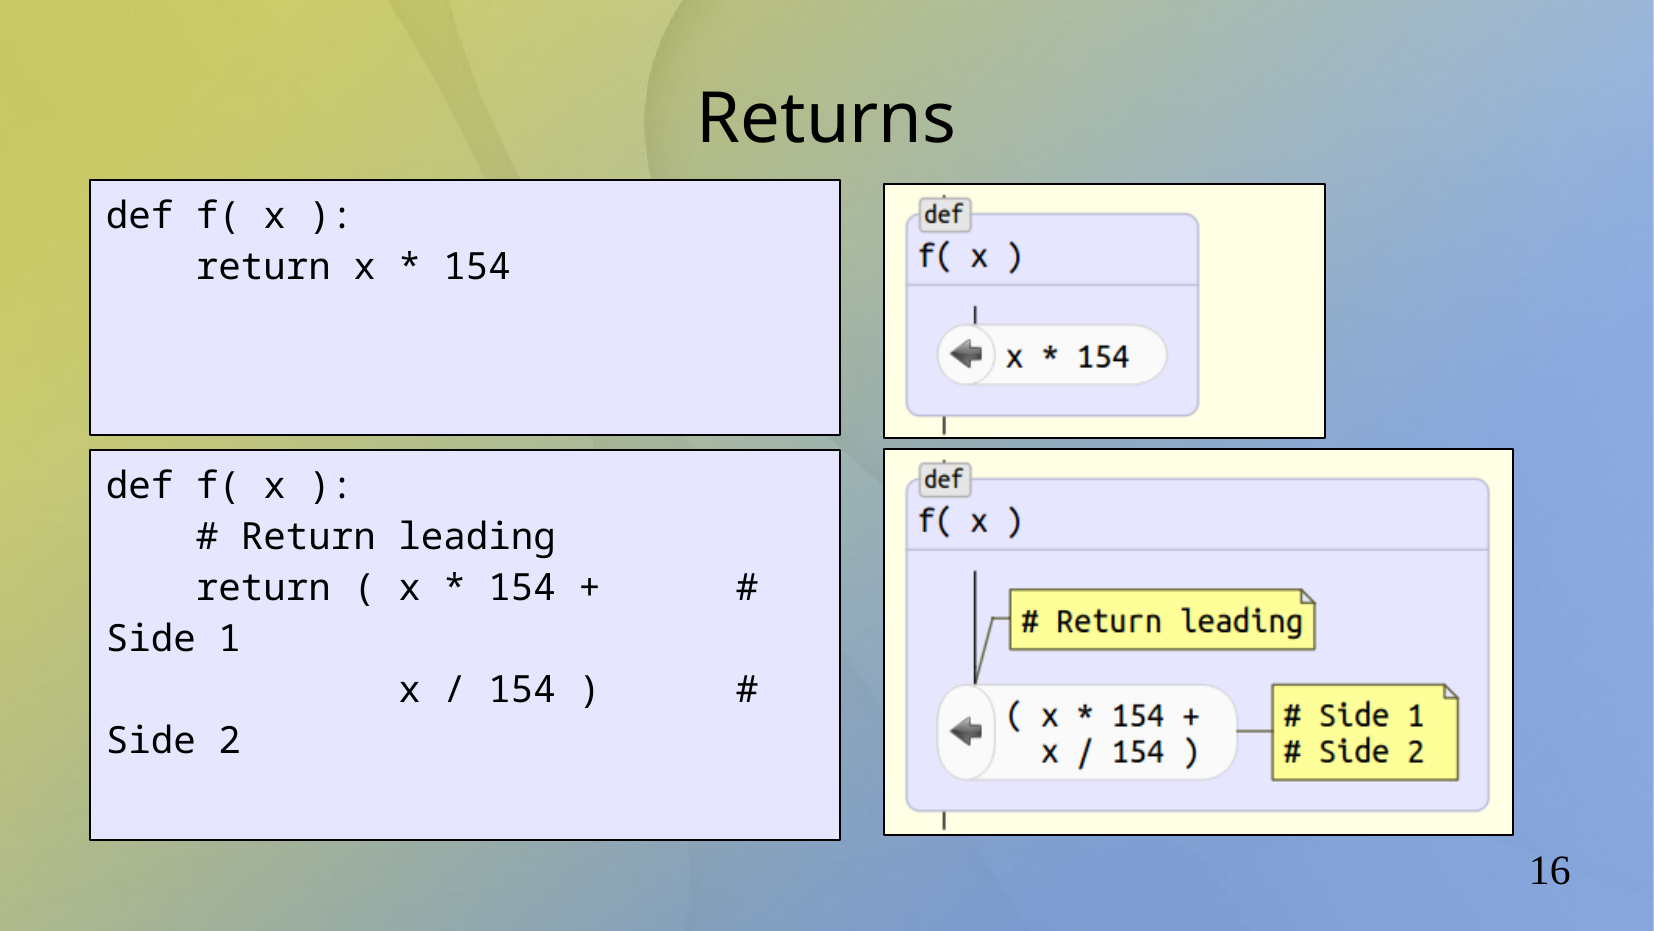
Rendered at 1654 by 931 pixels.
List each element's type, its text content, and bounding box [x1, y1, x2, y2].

text_box def f( x ): return x * 154 [90, 180, 841, 436]
text_box def f( x ): # Return leading return ( x * 154 + # Side 1 x / 154 ) # Side 2 [90, 450, 841, 841]
picture [0, 0, 1654, 931]
title Returns [82, 37, 1571, 193]
